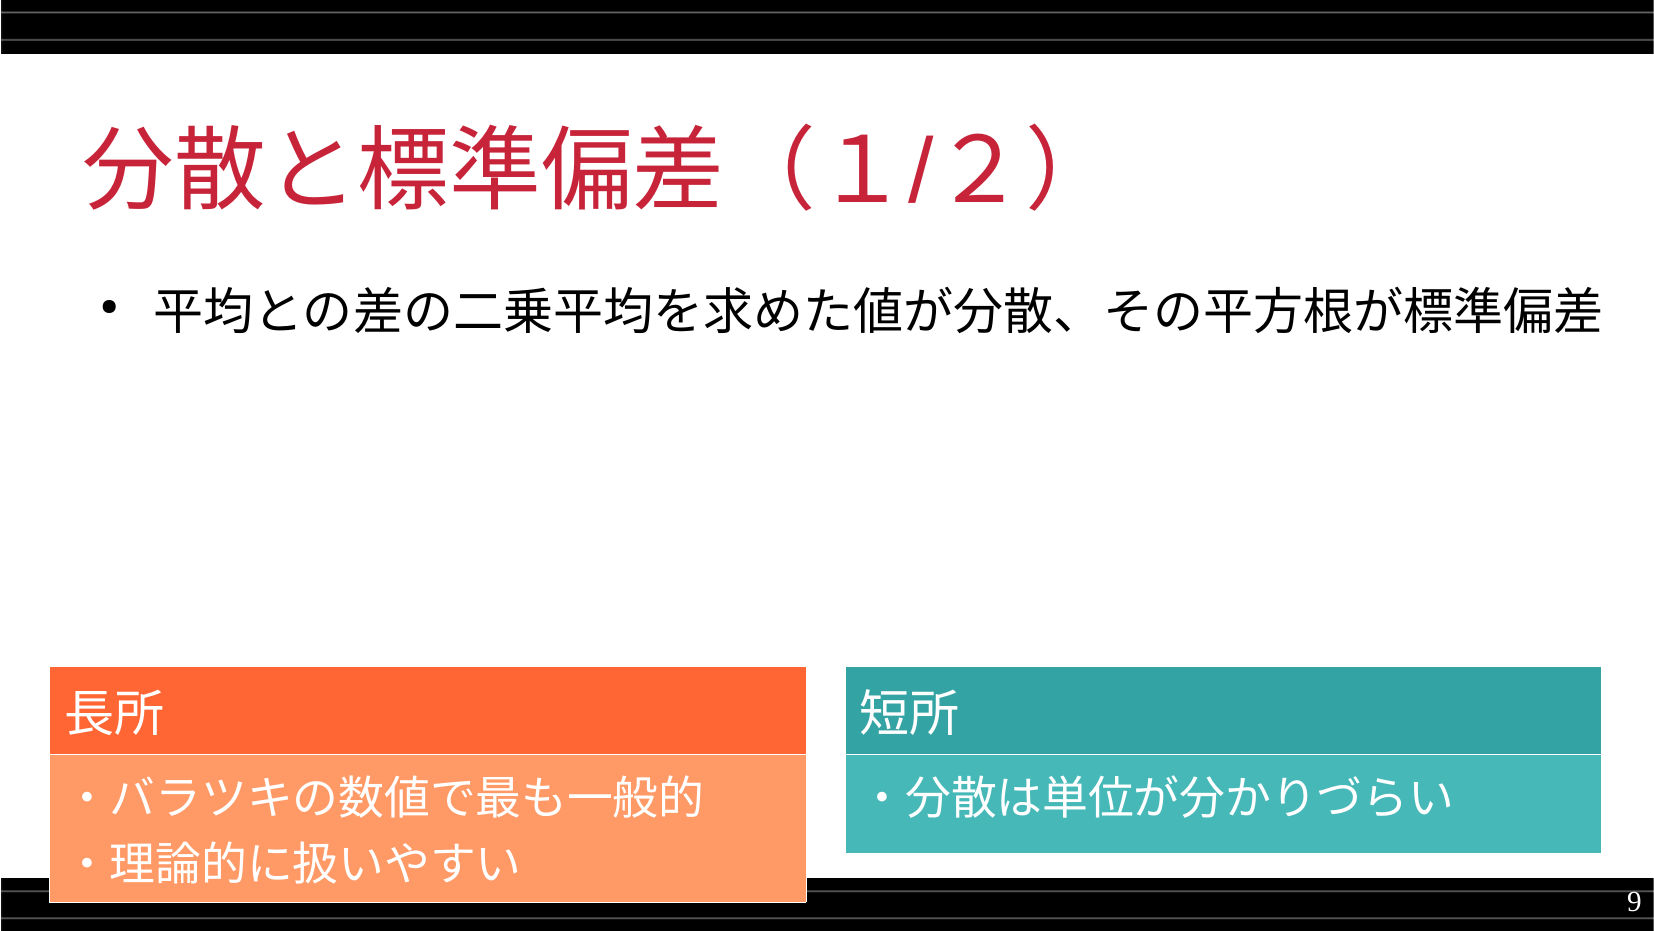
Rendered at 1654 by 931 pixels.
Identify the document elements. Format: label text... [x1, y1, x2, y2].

picture [1, 0, 1654, 54]
table_cell ・分散は単位が分かりづらい [846, 755, 1601, 853]
table_header 長所 [50, 667, 806, 754]
title 分散と標準偏差（１/２） [82, 92, 1571, 249]
list 平均との差の二乗平均を求めた値が分散、その平方根が標準偏差 [82, 271, 1619, 851]
table_cell ・バラツキの数値で最も一般的 ・理論的に扱いやすい [50, 755, 806, 902]
table_header 短所 [846, 667, 1601, 754]
picture [1, 878, 1654, 931]
